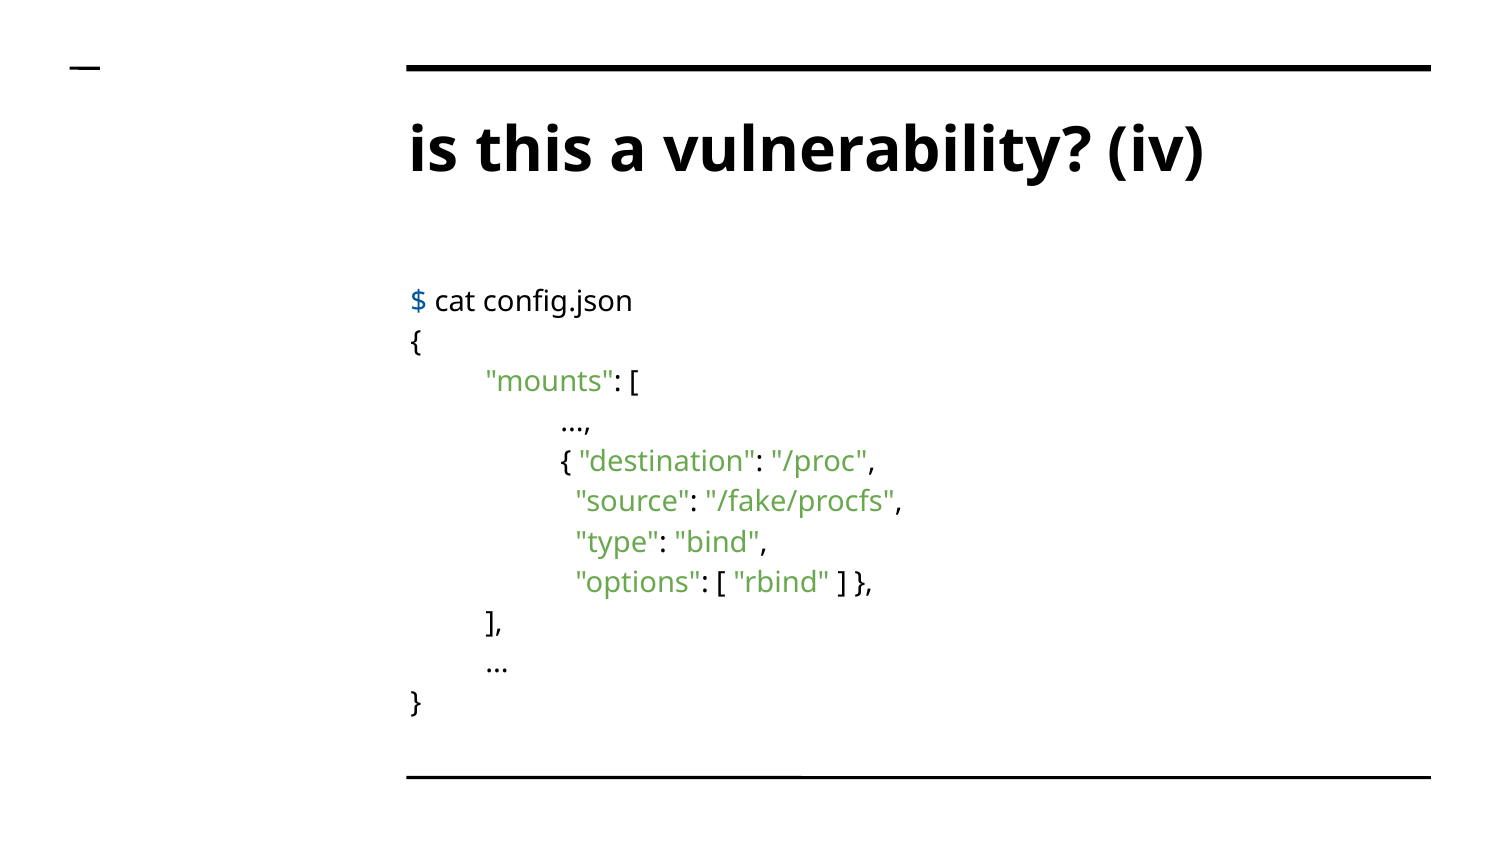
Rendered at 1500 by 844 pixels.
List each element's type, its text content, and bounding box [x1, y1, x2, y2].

list $ cat config.json { "mounts": [ ..., { "destination": "/proc", "source": "/fake/procfs", "type": "bind", "options": [ "rbind" ] }, ], ... } [395, 261, 1433, 755]
title is this a vulnerability? (iv) [393, 94, 1431, 199]
